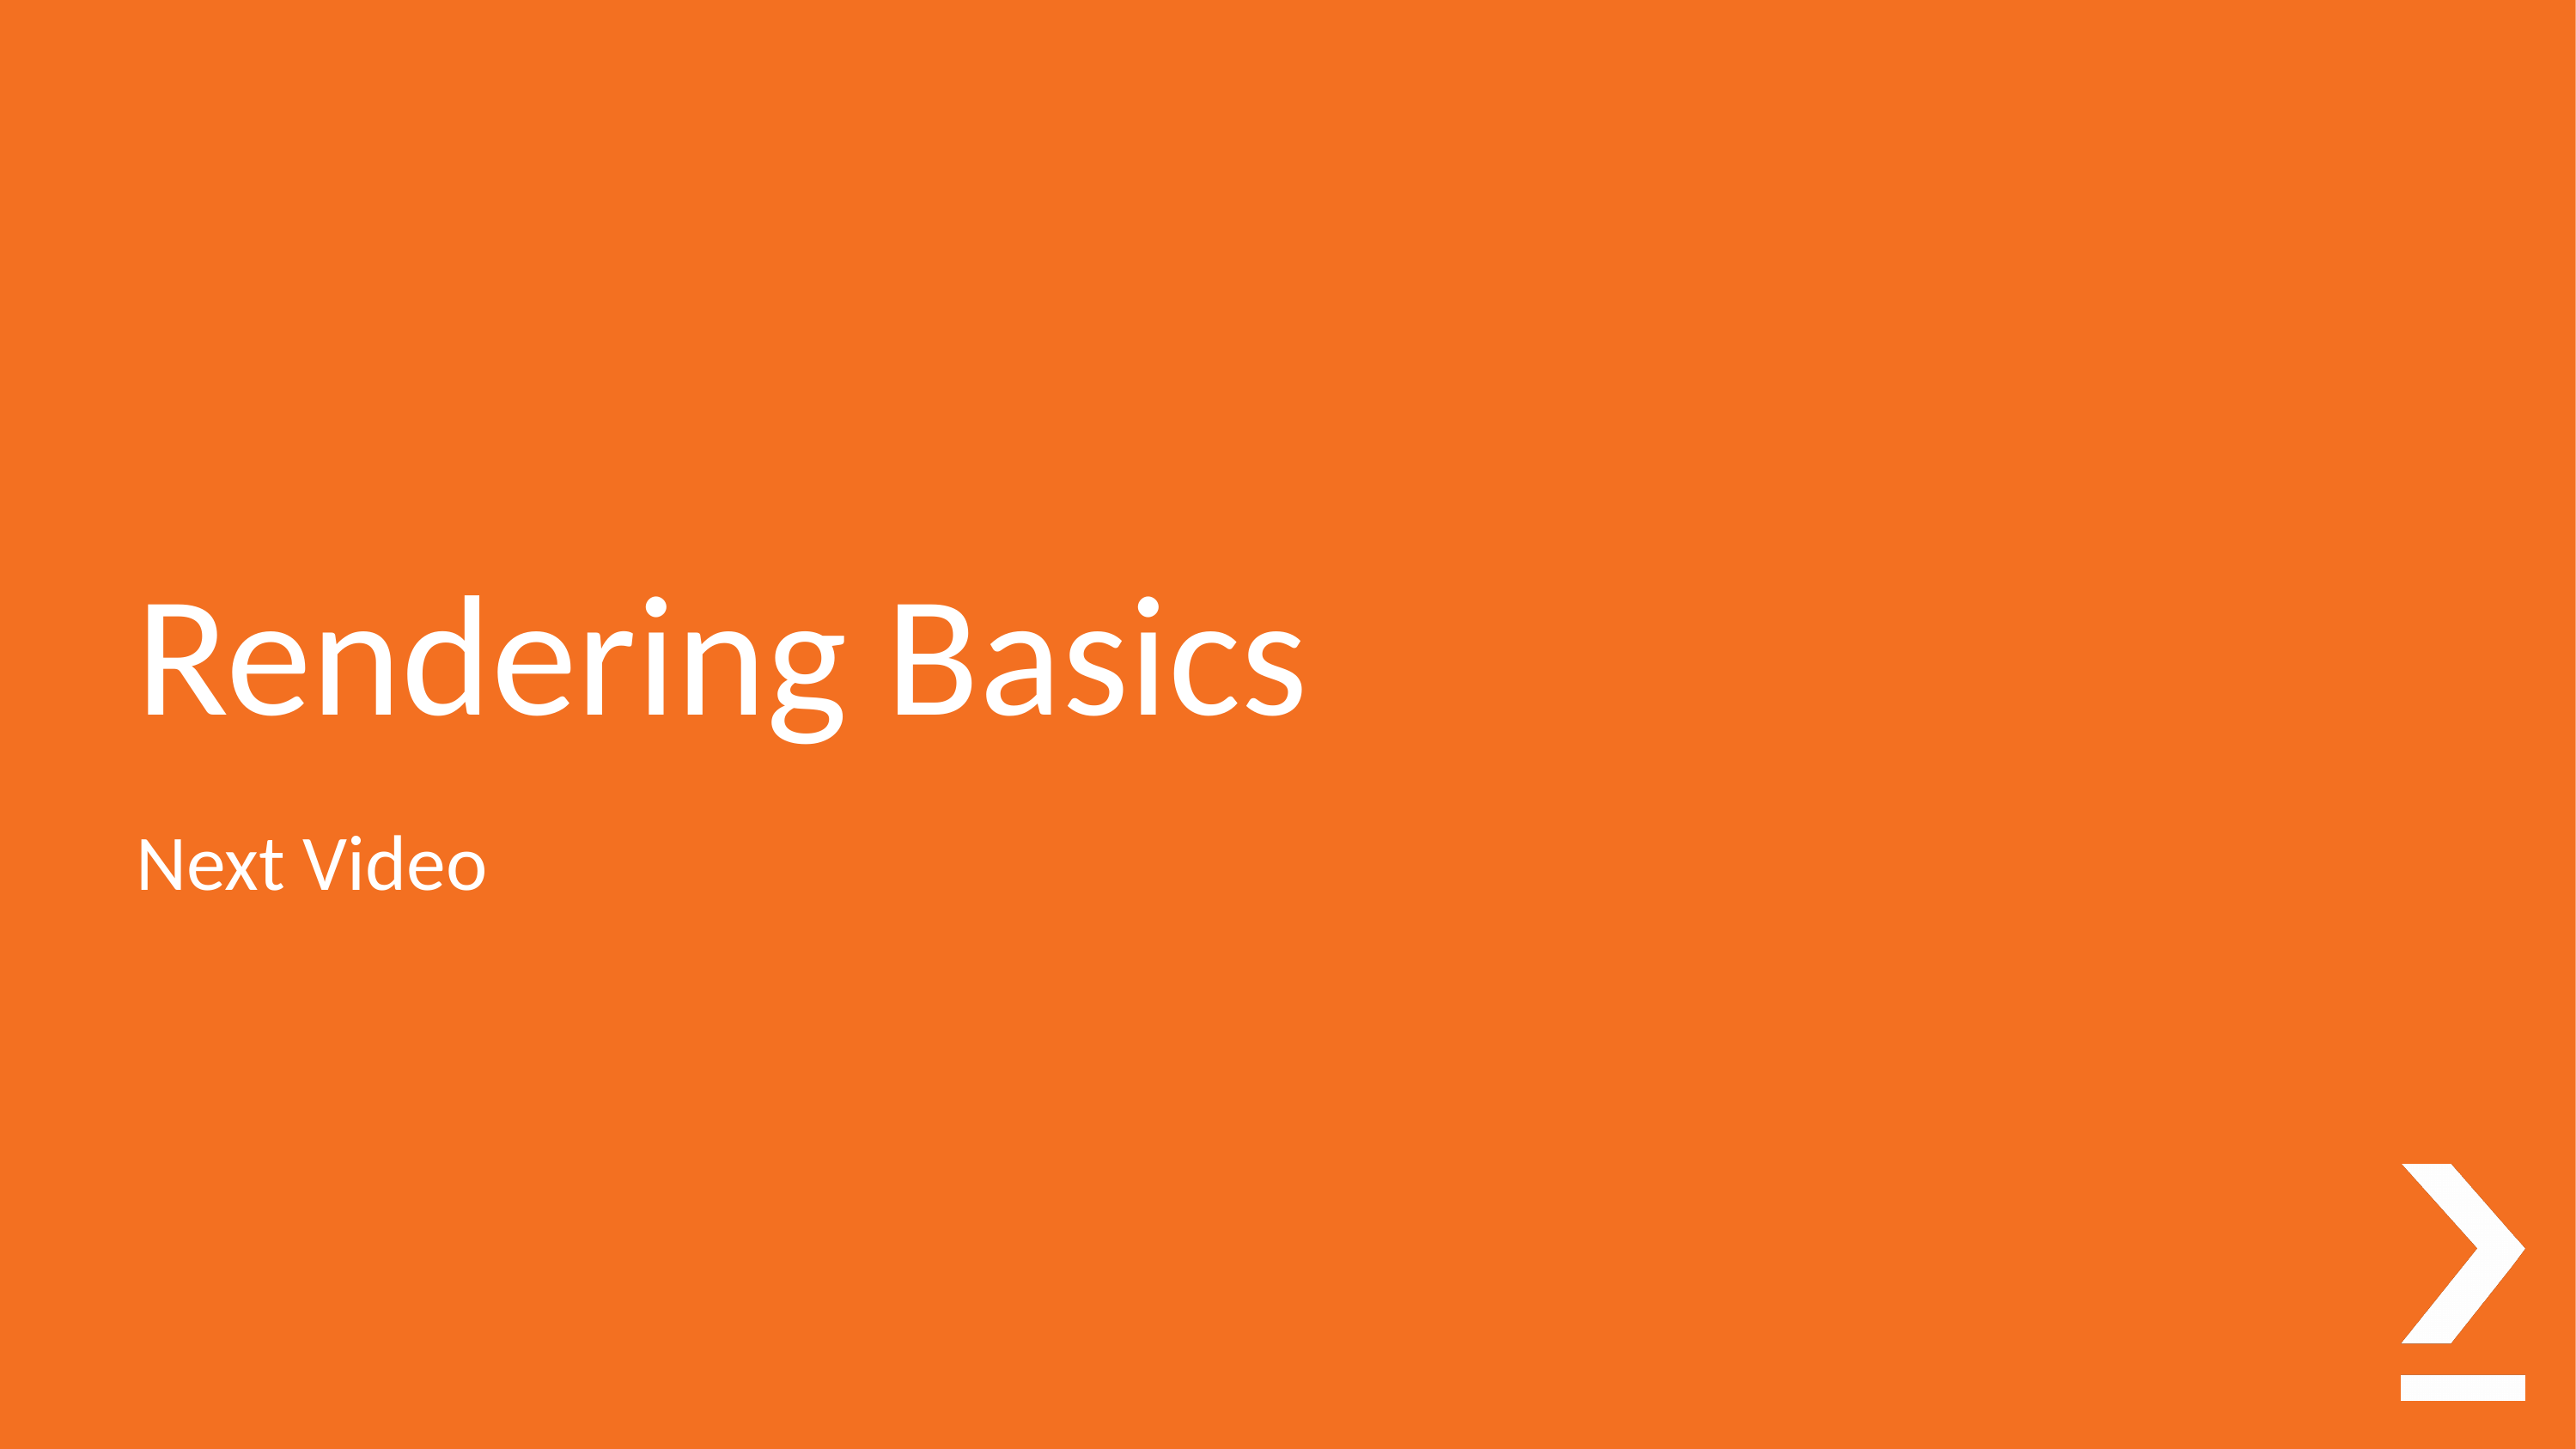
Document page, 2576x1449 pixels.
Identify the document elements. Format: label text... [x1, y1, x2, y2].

subtitle Next Video [110, 785, 2427, 908]
title Rendering Basics [110, 512, 2427, 776]
picture [2401, 1164, 2525, 1401]
